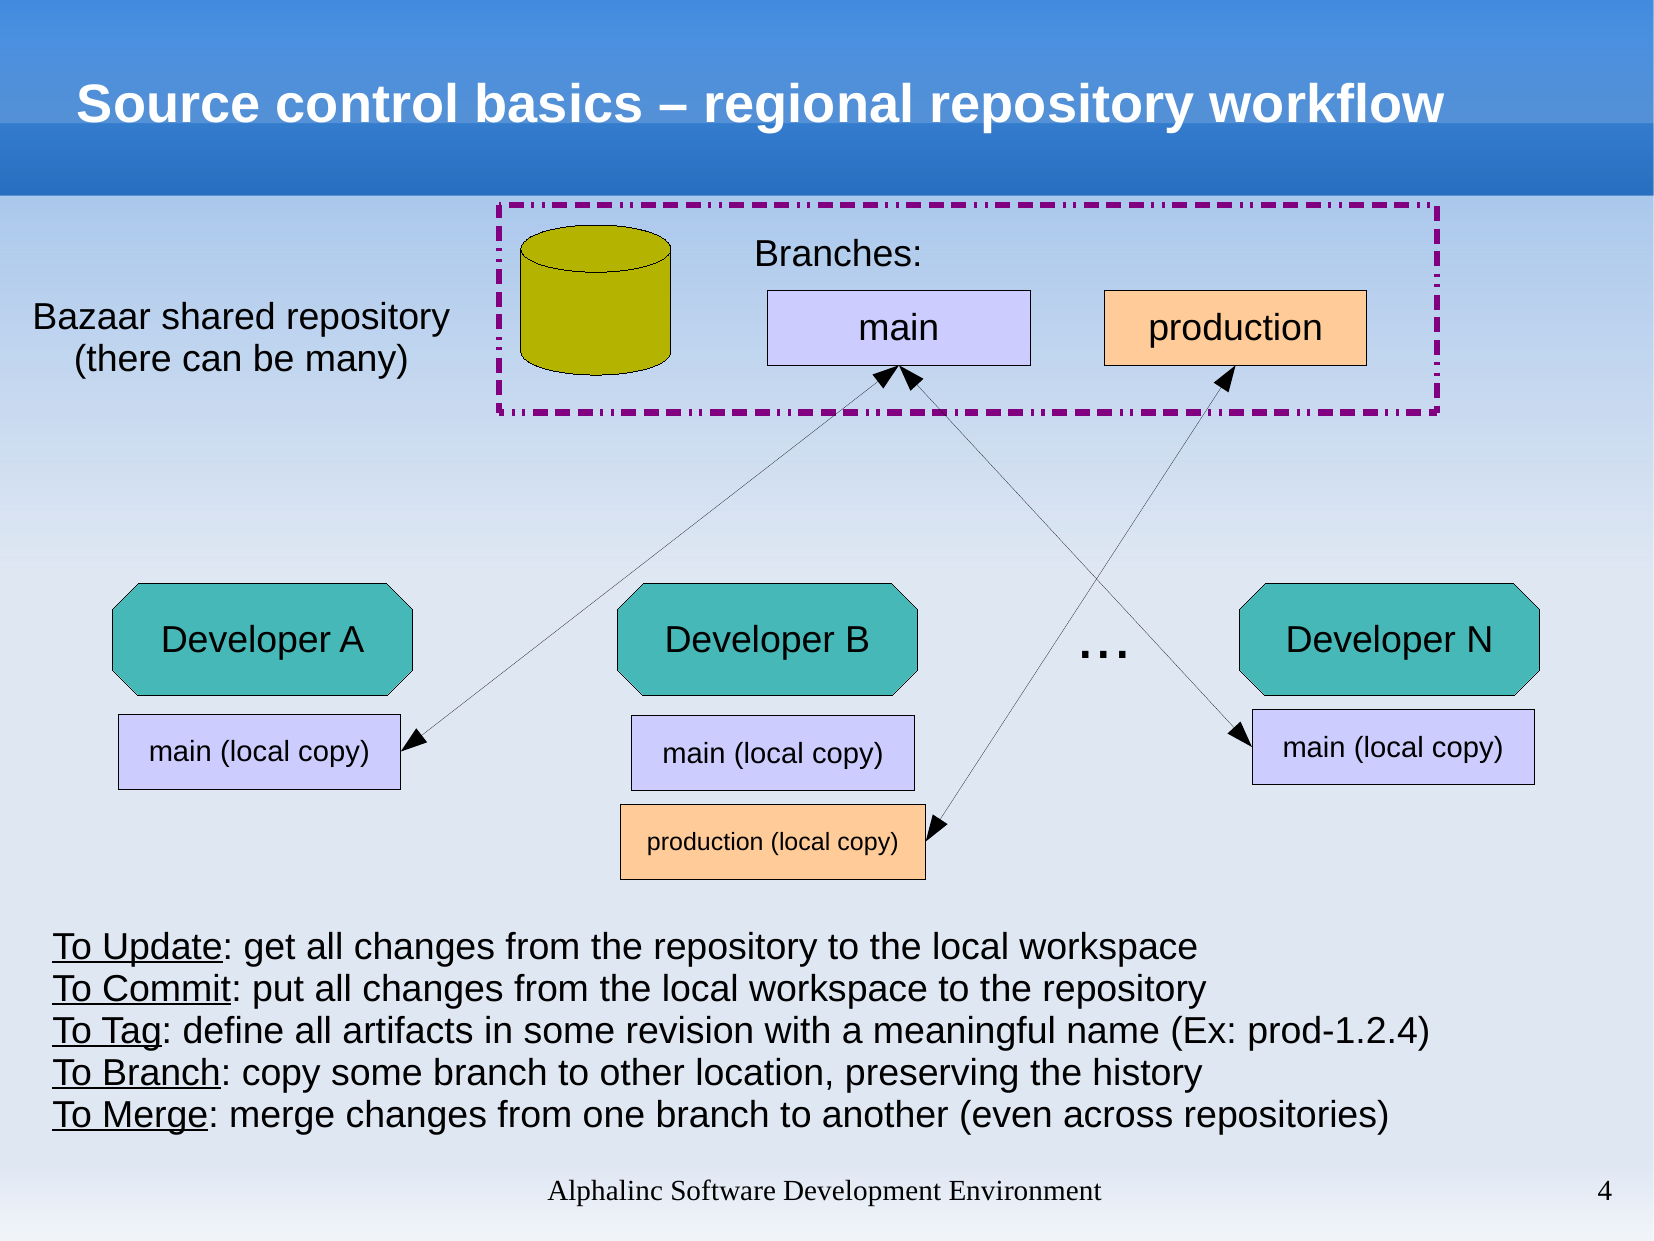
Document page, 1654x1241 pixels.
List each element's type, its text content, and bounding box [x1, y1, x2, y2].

text_box ... [1061, 590, 1088, 631]
text_box Bazaar shared repository (there can be many) [17, 288, 465, 388]
text_box ... [1061, 590, 1147, 681]
text_box main (local copy) [118, 714, 401, 790]
text_box main (local copy) [631, 715, 915, 791]
text_box production (local copy) [620, 804, 926, 880]
text_box main [767, 290, 1031, 366]
text_box ... [1108, 590, 1147, 632]
text_box To Update: get all changes from the repository to the local workspace To Commit: put all changes from the local workspace to the repository To Tag: define all artifacts in some revision with a meaningful name (Ex: prod-1.2.4) To Branch: copy some branch to other location, preserving the history To Merge: merge changes from one branch to another (even across repositories) [37, 917, 1446, 1143]
title Source control basics – regional repository workflow [76, 7, 1565, 200]
text_box production [1104, 290, 1367, 366]
text_box Developer A [112, 583, 413, 696]
text_box Branches: [739, 225, 938, 282]
picture [0, 0, 1654, 1241]
text_box Developer N [1239, 583, 1540, 696]
text_box Developer B [617, 583, 918, 696]
text_box main (local copy) [1252, 709, 1535, 785]
text_box [520, 225, 671, 376]
